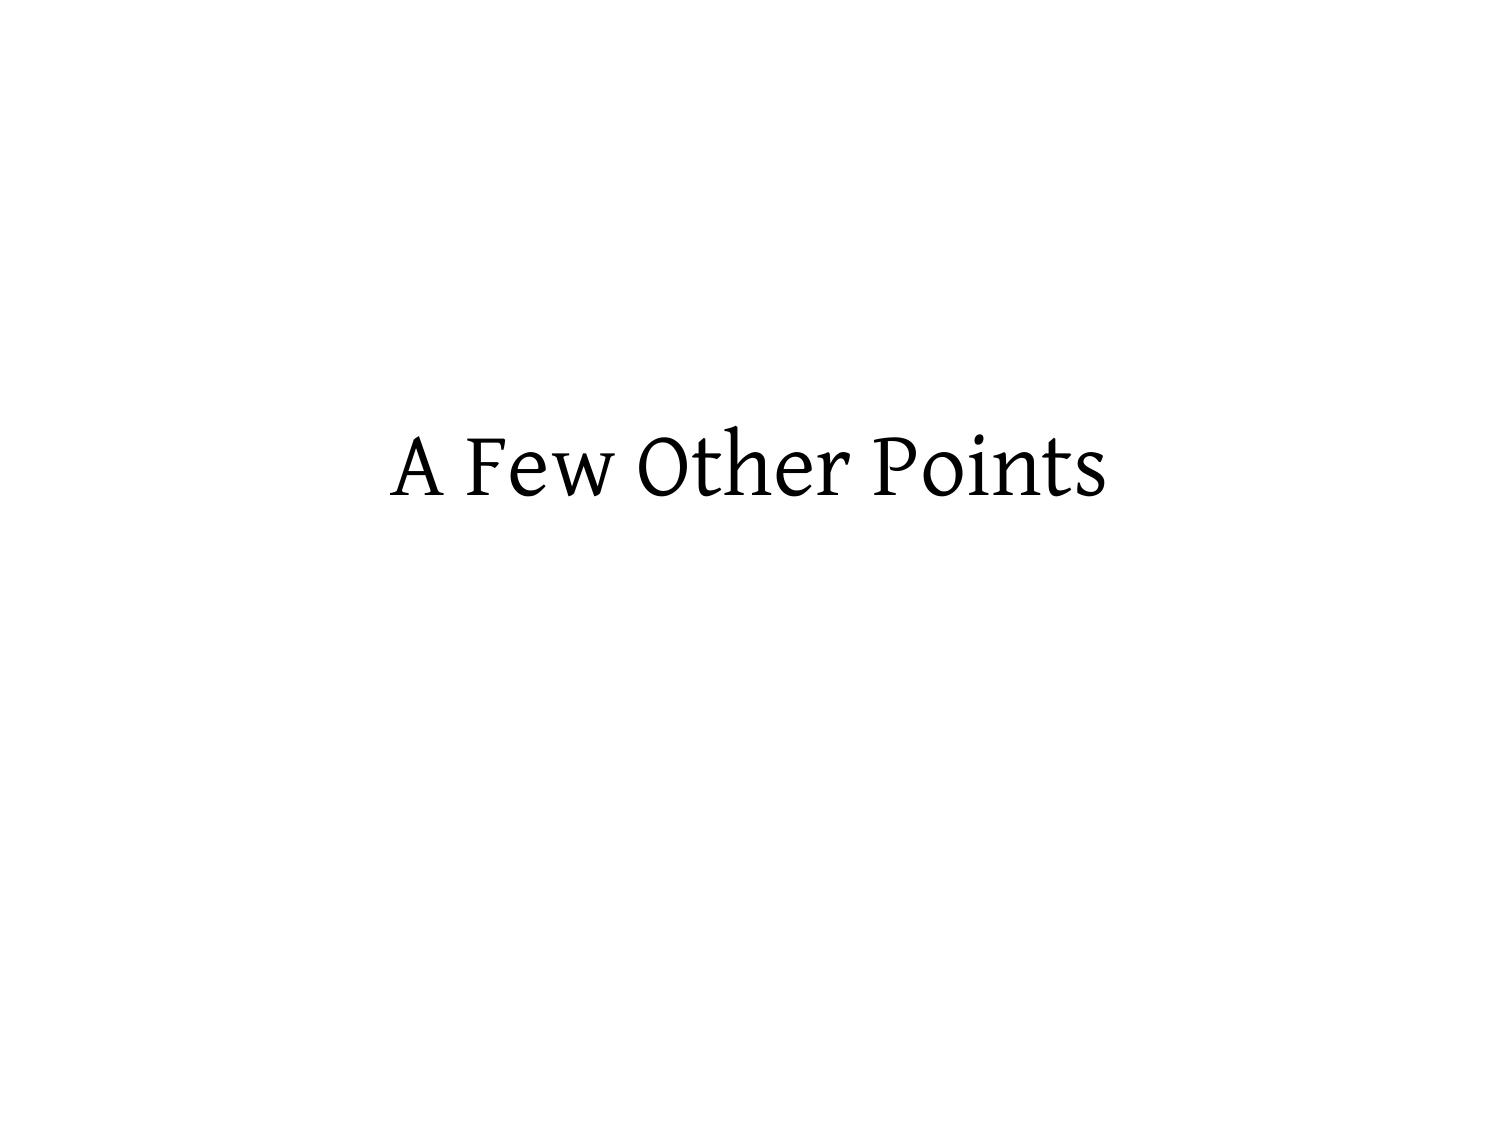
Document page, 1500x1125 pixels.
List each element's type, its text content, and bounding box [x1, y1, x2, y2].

title A Few Other Points [112, 375, 1388, 563]
